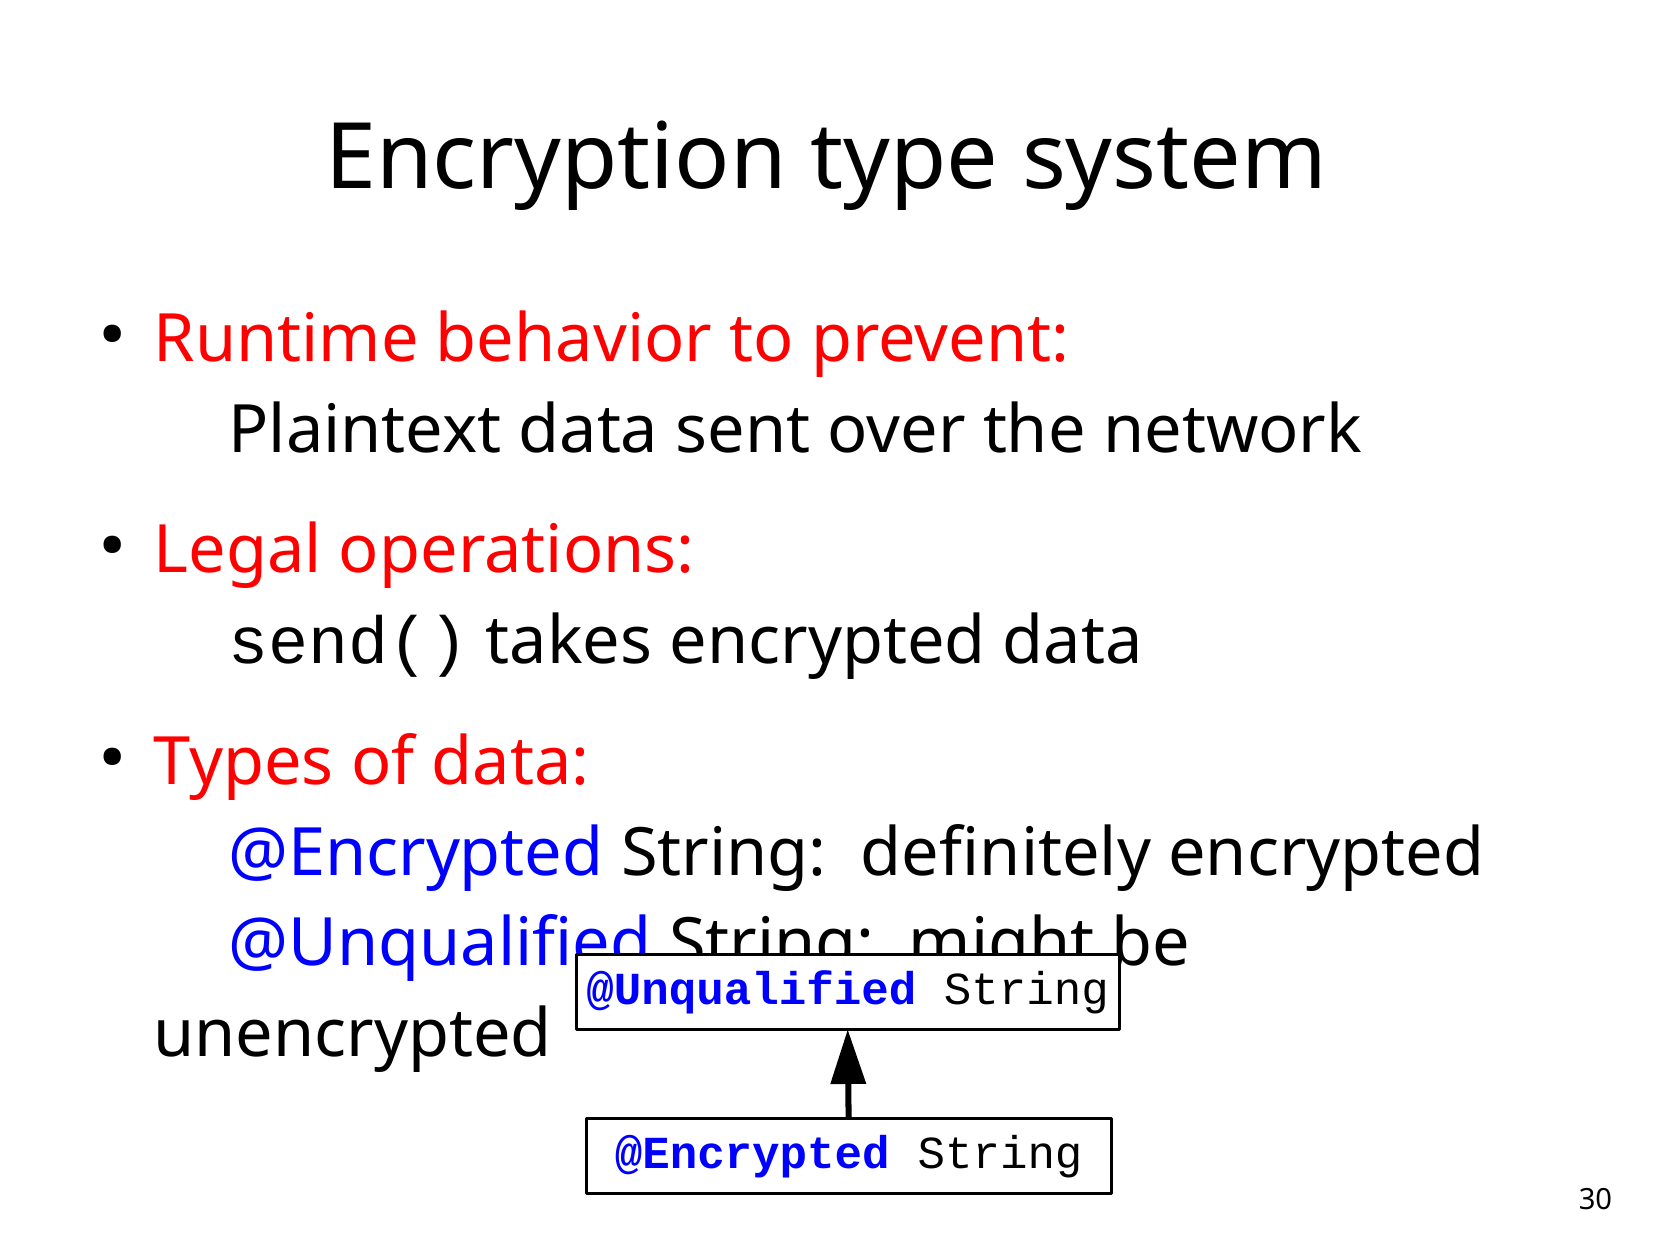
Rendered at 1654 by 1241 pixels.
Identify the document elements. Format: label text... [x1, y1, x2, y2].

title Encryption type system [82, 49, 1571, 257]
text_box @Unqualified String [576, 954, 1120, 1030]
list Runtime behavior to prevent: Plaintext data sent over the network Legal operations: send() takes encrypted data Types of data: @Encrypted String: definitely encrypted @Unqualified String: might be unencrypted [82, 290, 1571, 1109]
text_box @Encrypted String [586, 1118, 1112, 1194]
